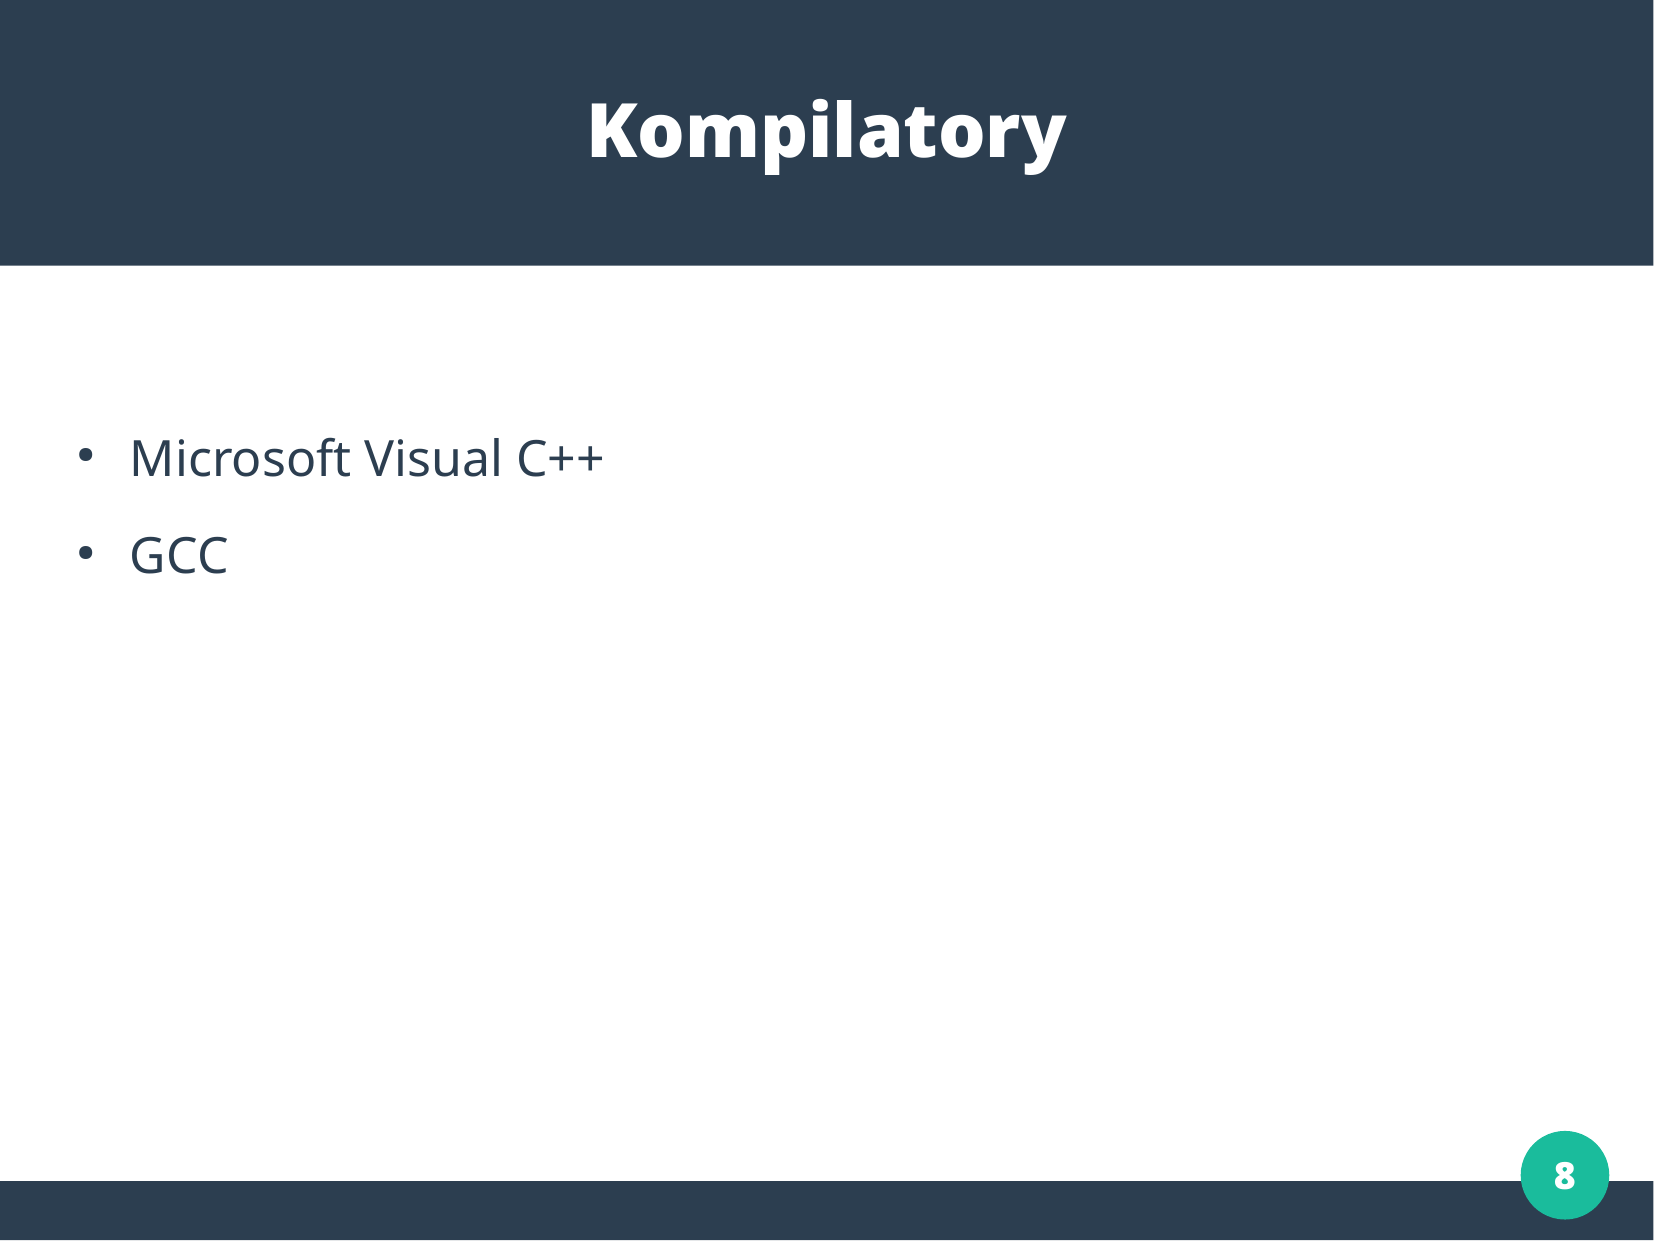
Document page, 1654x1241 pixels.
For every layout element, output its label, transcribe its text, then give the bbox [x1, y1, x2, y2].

list Microsoft Visual C++ GCC [59, 324, 1595, 1152]
title Kompilatory [59, 49, 1595, 207]
